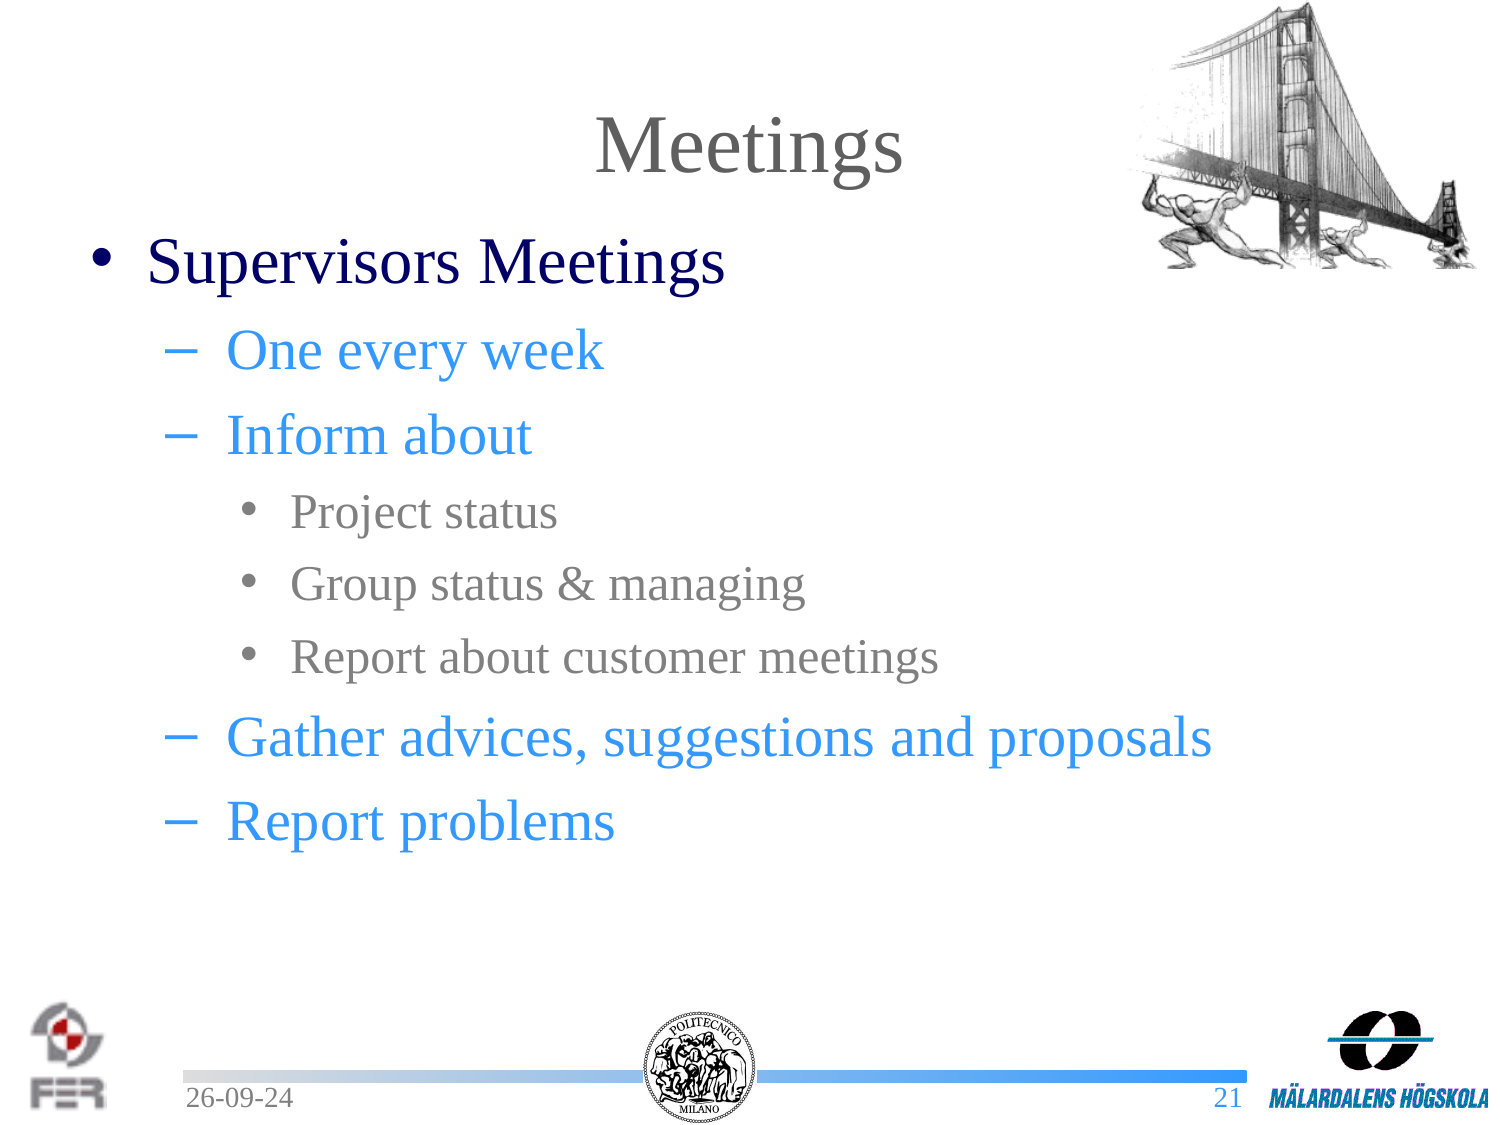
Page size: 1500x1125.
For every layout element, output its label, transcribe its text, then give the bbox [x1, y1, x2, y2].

picture [1435, 1096, 1441, 1104]
picture [1454, 1091, 1459, 1108]
picture [29, 987, 107, 1125]
text_box 13-12-02 [171, 1070, 396, 1114]
text_box <numero> [1186, 1070, 1258, 1114]
picture [1368, 1093, 1374, 1104]
picture [1269, 1011, 1488, 1108]
list Supervisors Meetings One every week Inform about Project status Group status & managing Report about customer meetings Gather advices, suggestions and proposals Report problems [75, 209, 1426, 952]
picture [643, 1011, 757, 1123]
picture [1122, 0, 1477, 269]
title Meetings [75, 45, 1122, 209]
